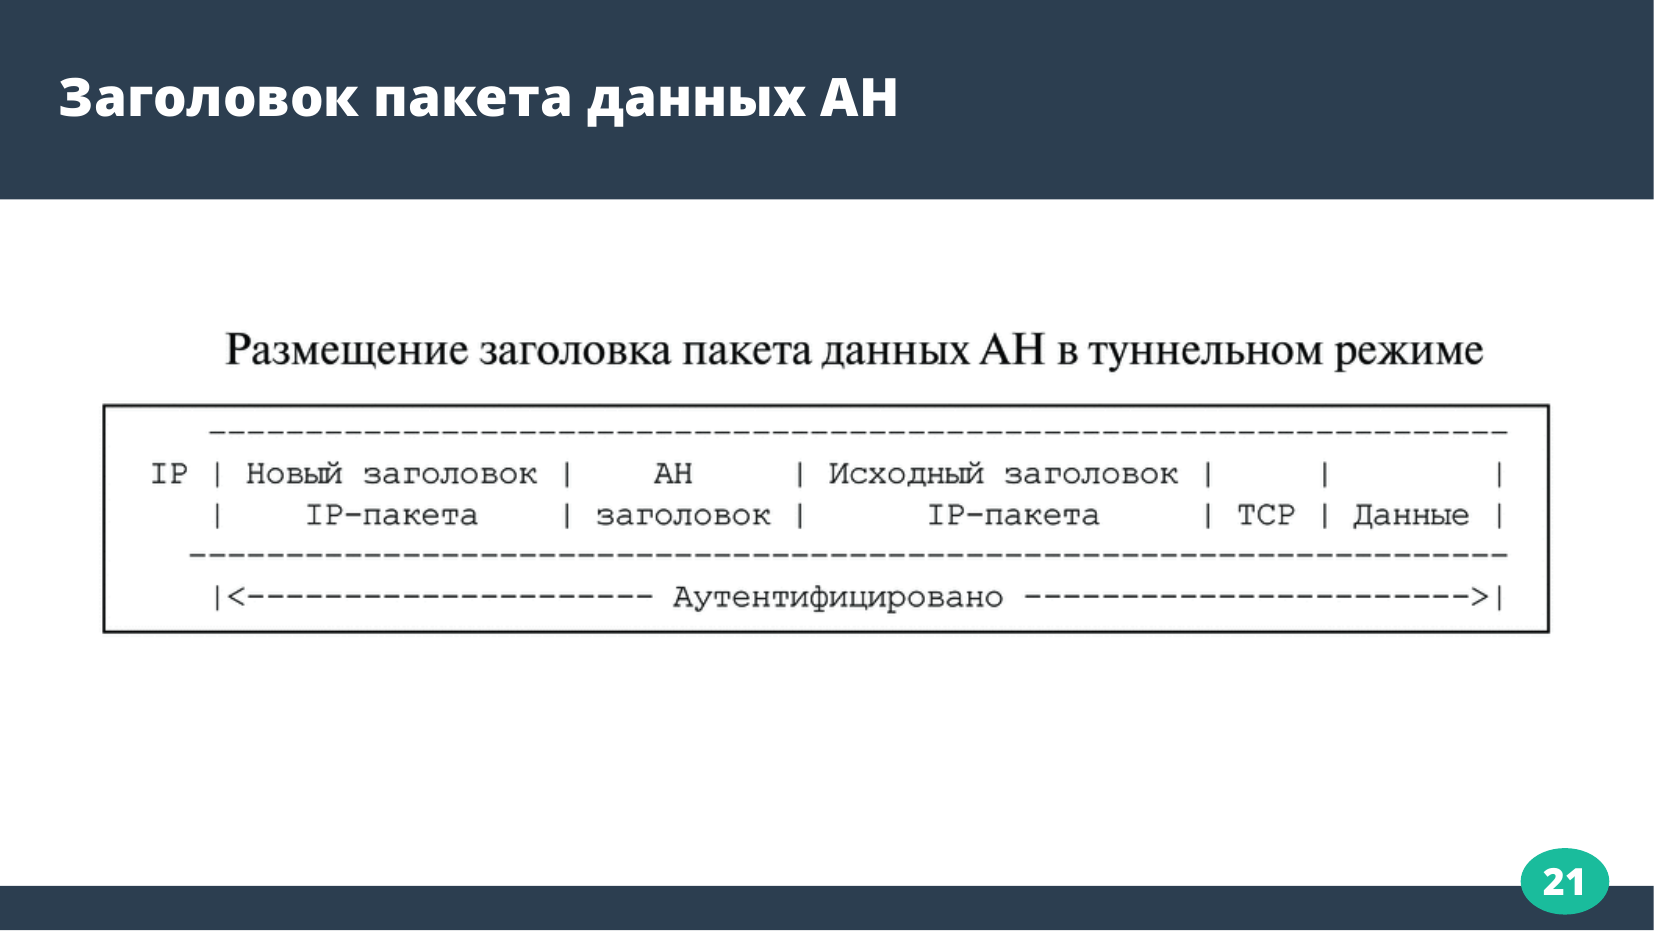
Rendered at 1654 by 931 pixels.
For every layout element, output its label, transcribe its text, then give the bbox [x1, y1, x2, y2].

picture [87, 305, 1566, 656]
title Заголовок пакета данных AH [59, 37, 1595, 155]
